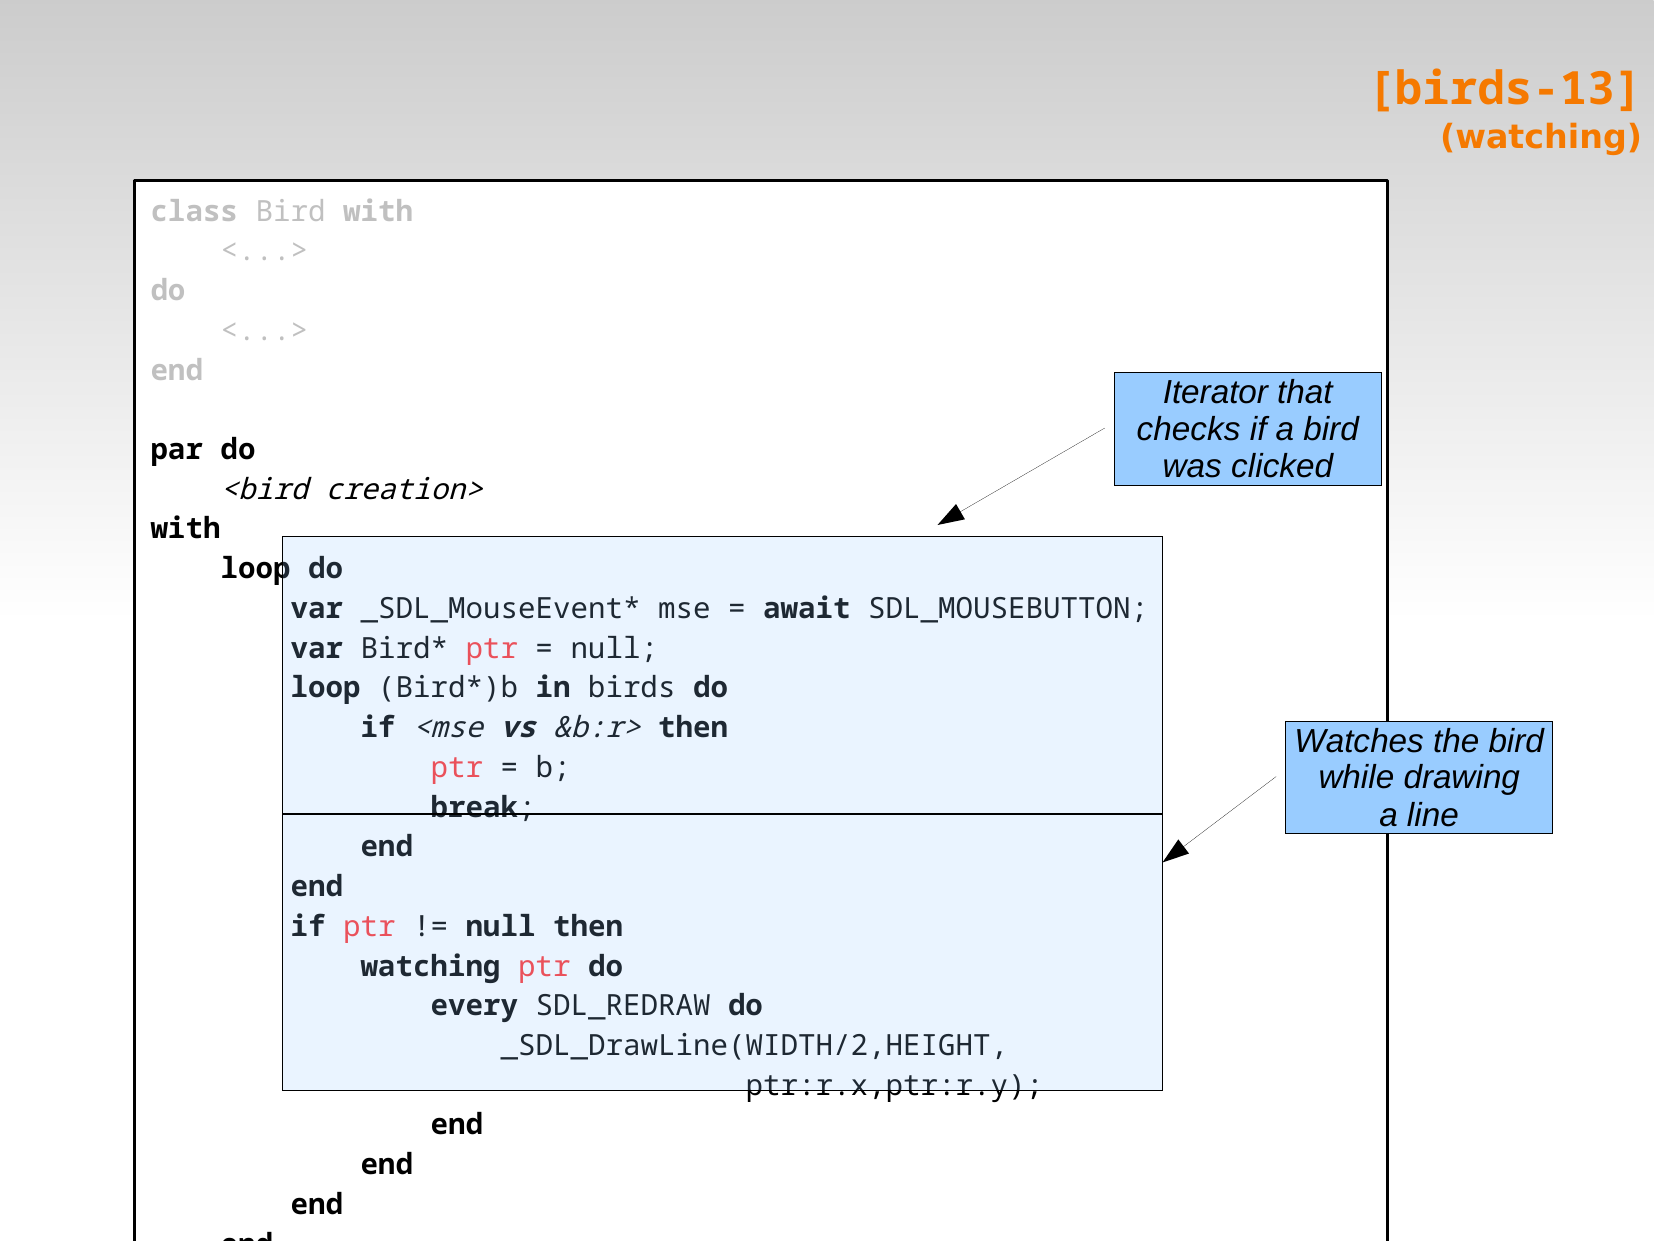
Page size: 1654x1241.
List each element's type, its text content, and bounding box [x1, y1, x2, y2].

text_box class Bird with <...> do <...> end par do <bird creation> with loop do var _SDL_MouseEvent* mse = await SDL_MOUSEBUTTON; var Bird* ptr = null; loop (Bird*)b in birds do if <mse vs &b:r> then ptr = b; break; end end if ptr != null then watching ptr do every SDL_REDRAW do _SDL_DrawLine(WIDTH/2,HEIGHT, ptr:r.x,ptr:r.y); end end end end end [134, 180, 1388, 1174]
text_box Iterator that checks if a bird was clicked [1114, 372, 1382, 486]
title [birds-13] (watching) [154, 2, 1643, 210]
text_box [282, 536, 1163, 1091]
text_box Watches the bird while drawing a line [1285, 721, 1553, 834]
